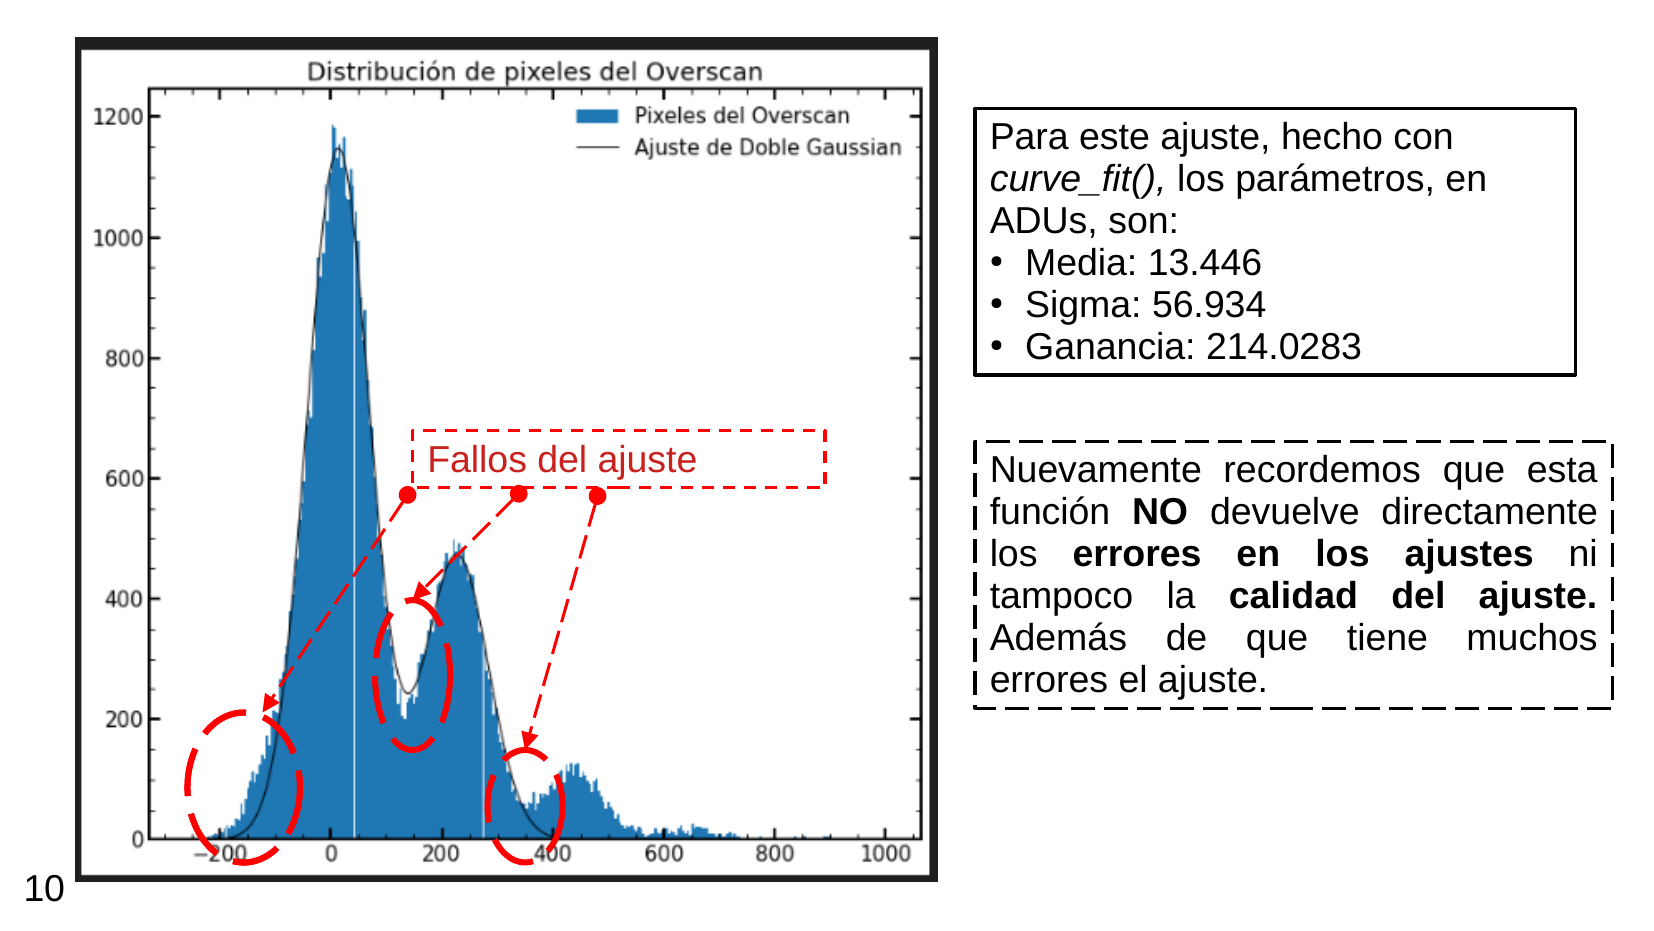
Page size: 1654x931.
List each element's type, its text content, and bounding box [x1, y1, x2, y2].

text_box <number> [8, 860, 638, 931]
text_box [375, 600, 451, 751]
text_box Para este ajuste, hecho con curve_fit(), los parámetros, en ADUs, son: Media: 13.446 Sigma: 56.934 Ganancia: 214.0283 [975, 108, 1576, 376]
text_box [187, 712, 301, 860]
text_box [487, 750, 563, 860]
text_box Fallos del ajuste [412, 430, 826, 488]
picture [75, 37, 938, 882]
text_box Nuevamente recordemos que esta función NO devuelve directamente los errores en los ajustes ni tampoco la calidad del ajuste. Además de que tiene muchos errores el ajuste. [975, 441, 1613, 709]
